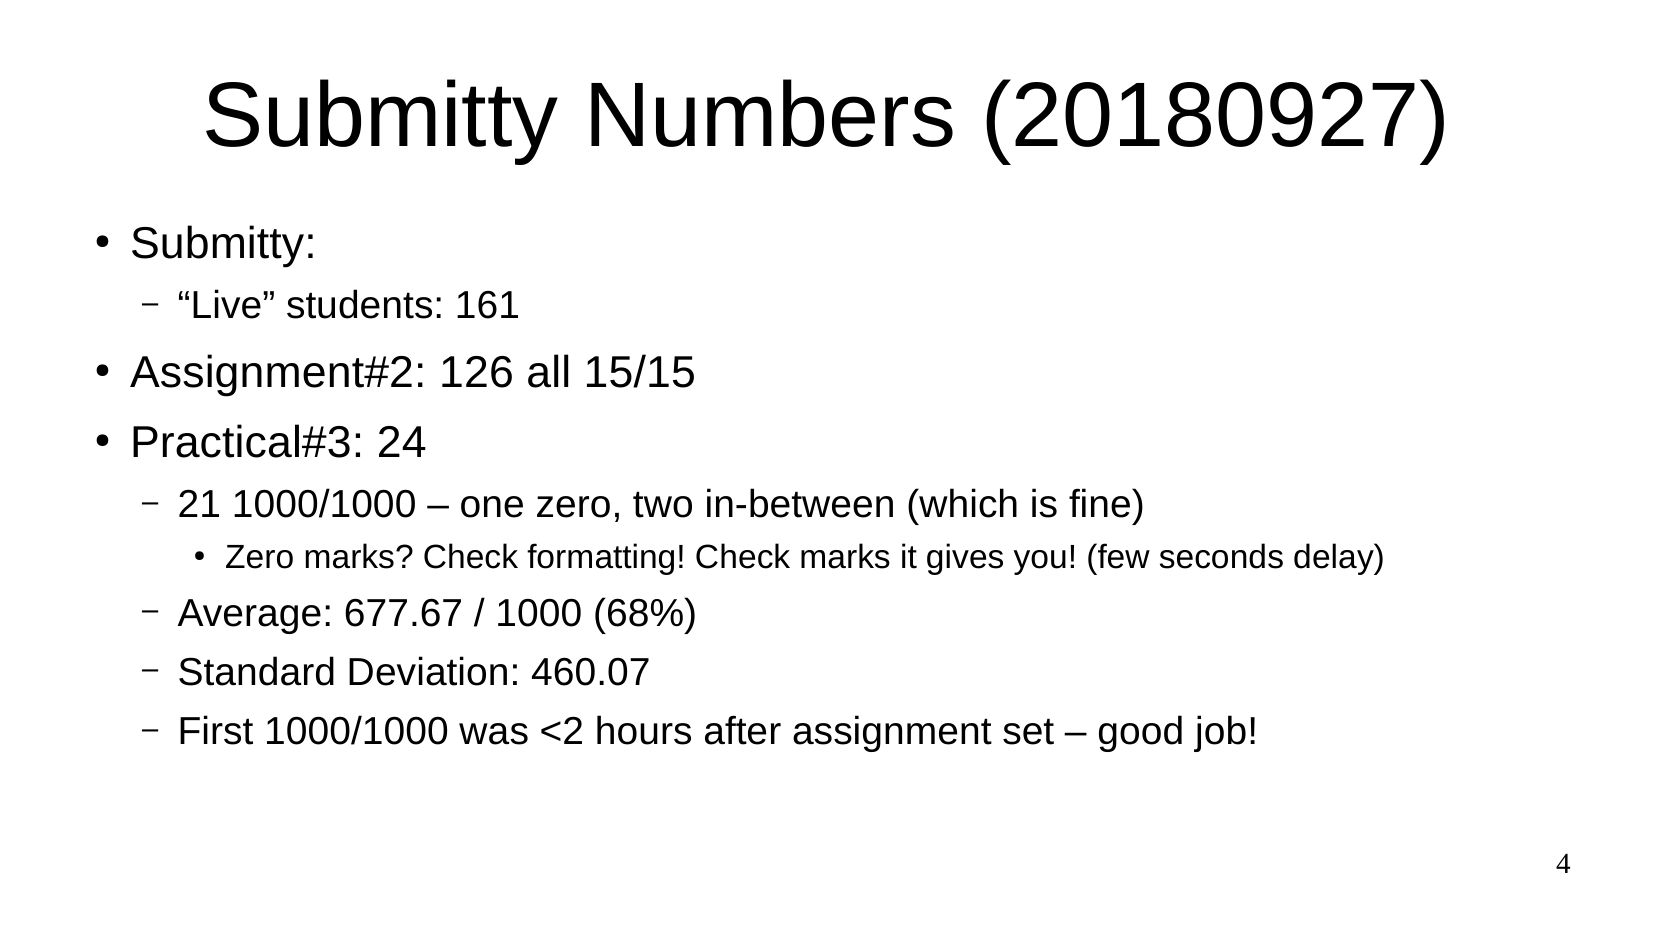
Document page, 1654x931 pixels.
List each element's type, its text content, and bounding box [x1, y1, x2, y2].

list Submitty: “Live” students: 161 Assignment#2: 126 all 15/15 Practical#3: 24 21 1000/1000 – one zero, two in-between (which is fine) Zero marks? Check formatting! Check marks it gives you! (few seconds delay) Average: 677.67 / 1000 (68%) Standard Deviation: 460.07 First 1000/1000 was <2 hours after assignment set – good job! [82, 217, 1571, 758]
title Submitty Numbers (20180927) [82, 37, 1571, 193]
